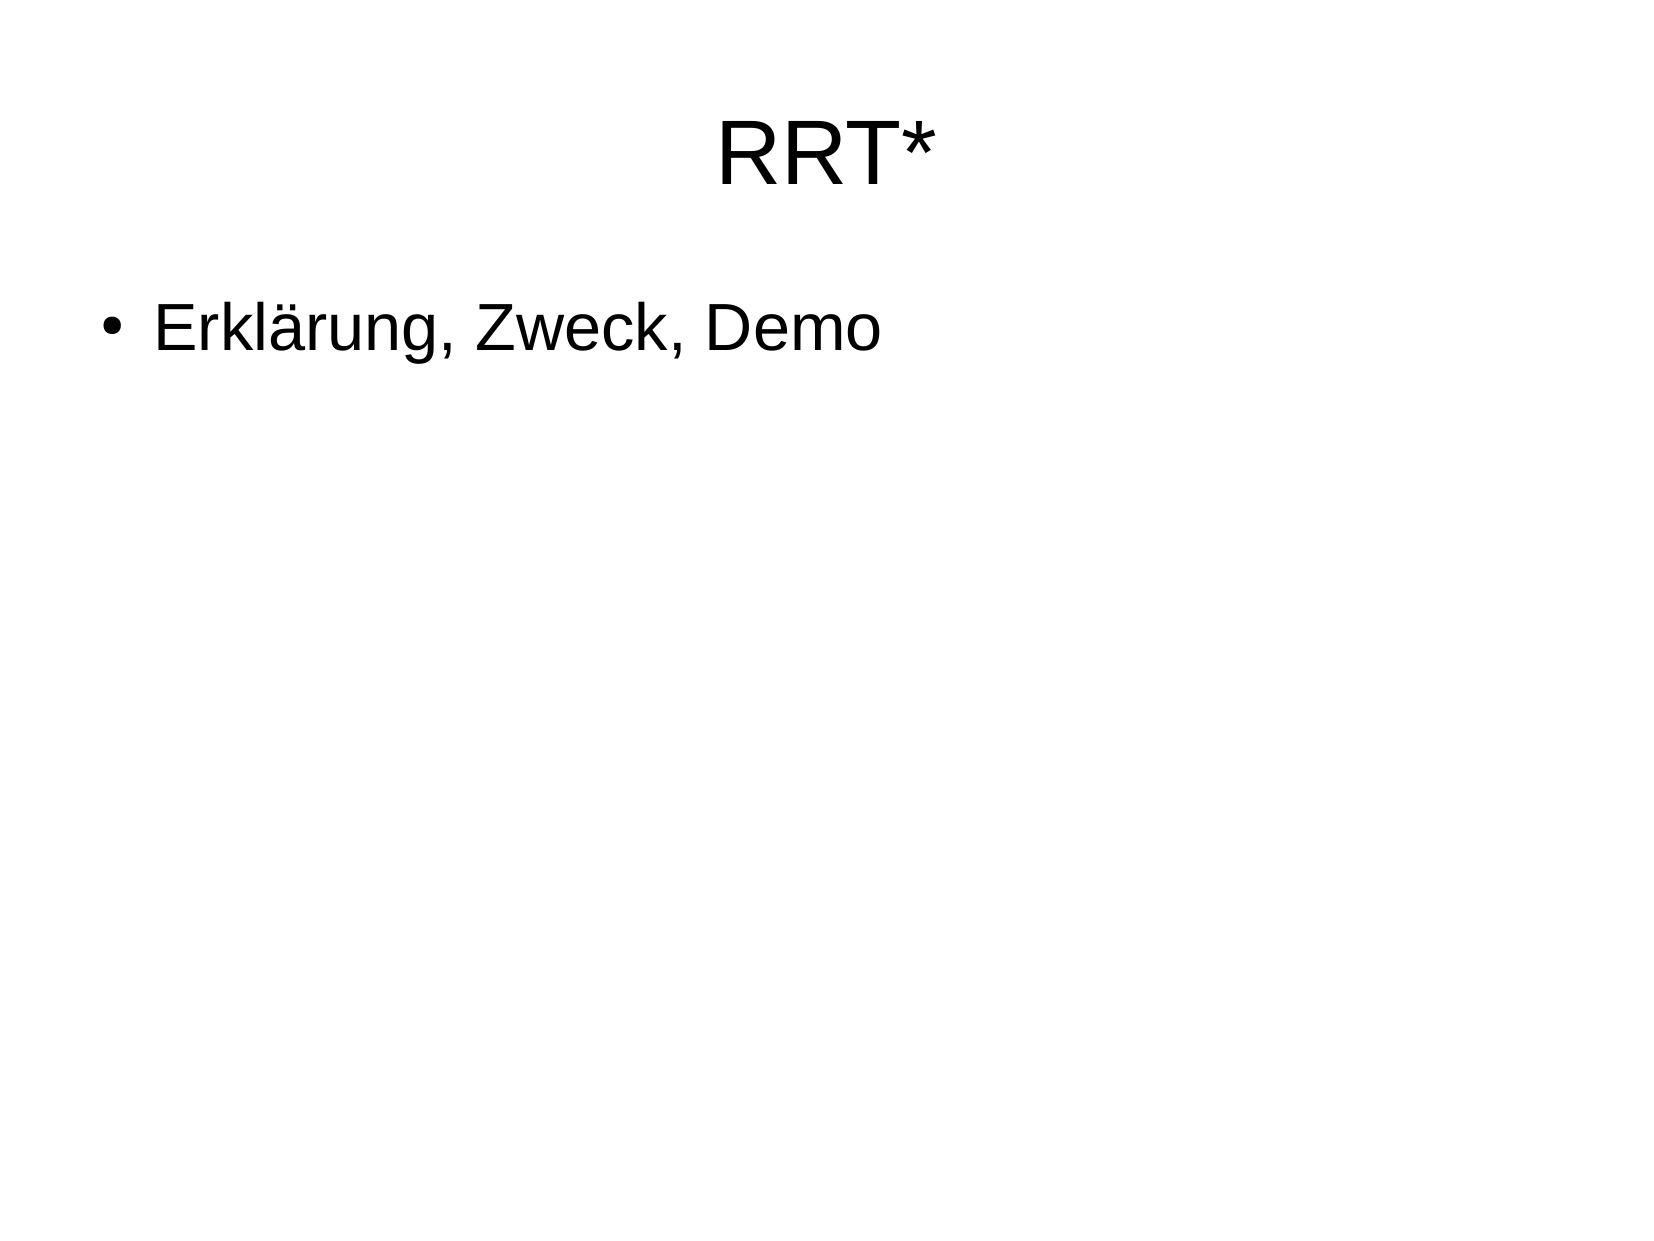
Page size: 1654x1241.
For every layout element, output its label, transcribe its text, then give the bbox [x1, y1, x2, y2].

title RRT* [82, 49, 1571, 257]
list Erklärung, Zweck, Demo [82, 290, 1571, 1109]
